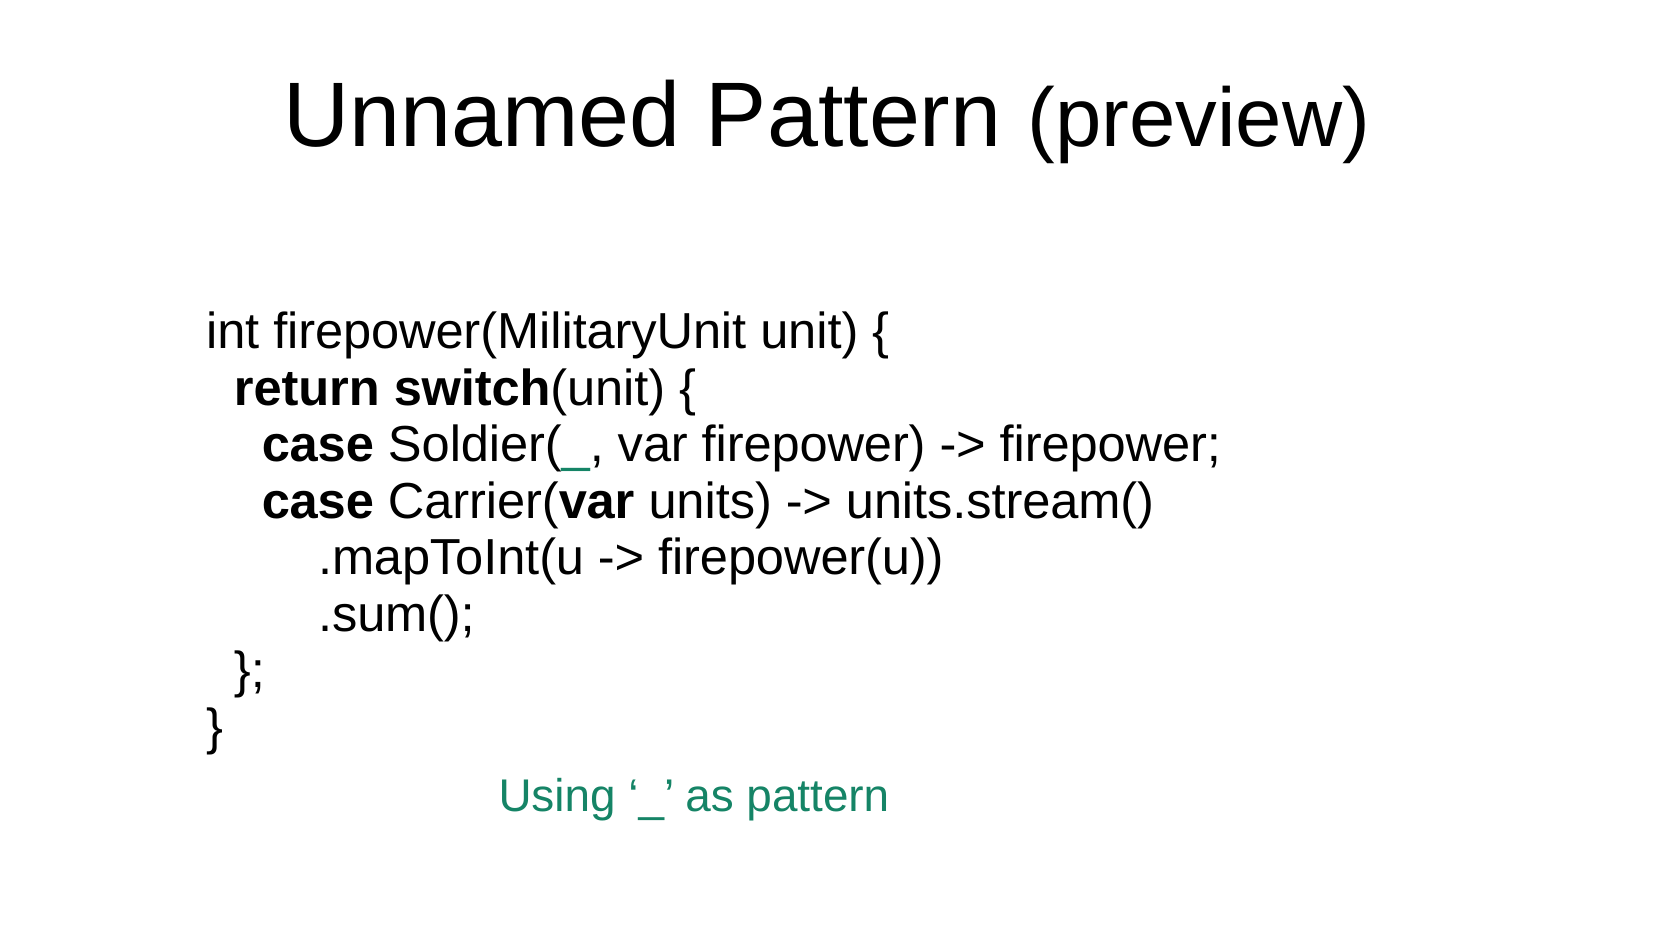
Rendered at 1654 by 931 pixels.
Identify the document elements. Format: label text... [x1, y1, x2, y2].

title Unnamed Pattern (preview) [82, 12, 1571, 217]
list int firepower(MilitaryUnit unit) { return switch(unit) { case Soldier(_, var firepower) -> firepower; case Carrier(var units) -> units.stream() .mapToInt(u -> firepower(u)) .sum(); }; } [82, 217, 1571, 758]
text_box Using ‘_’ as pattern [483, 762, 905, 829]
